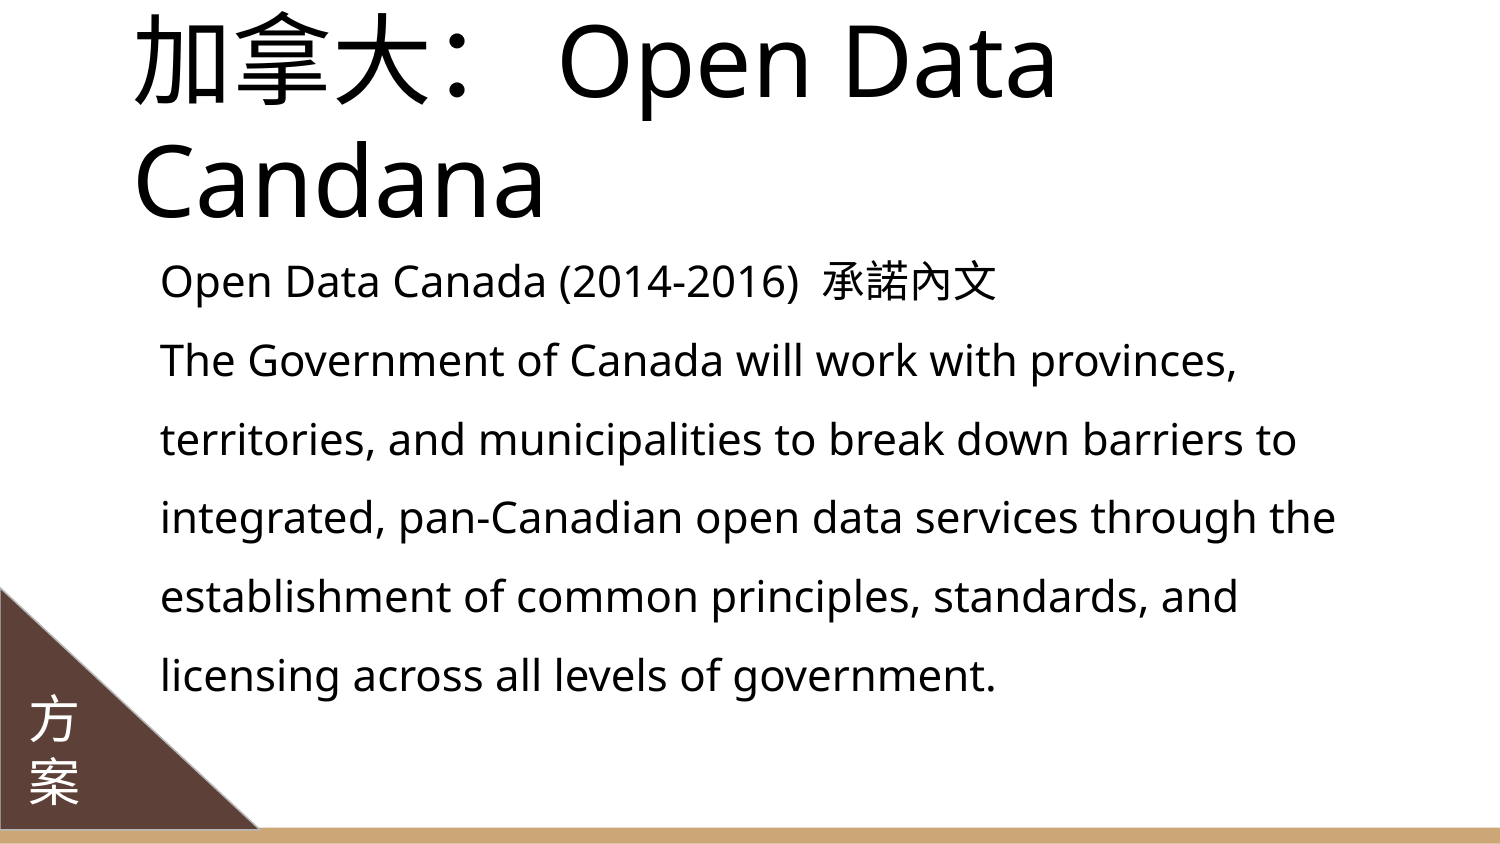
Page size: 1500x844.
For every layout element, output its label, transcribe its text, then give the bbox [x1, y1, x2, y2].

title 加拿大：Open Data Candana [117, 0, 1383, 235]
text_box [0, 587, 261, 830]
title Open Data Canada (2014-2016) 承諾內文 The Government of Canada will work with provinces, territories, and municipalities to break down barriers to integrated, pan-Canadian open data services through the establishment of common principles, standards, and licensing across all levels of government. [144, 256, 1355, 672]
text_box 方案 [13, 671, 111, 760]
